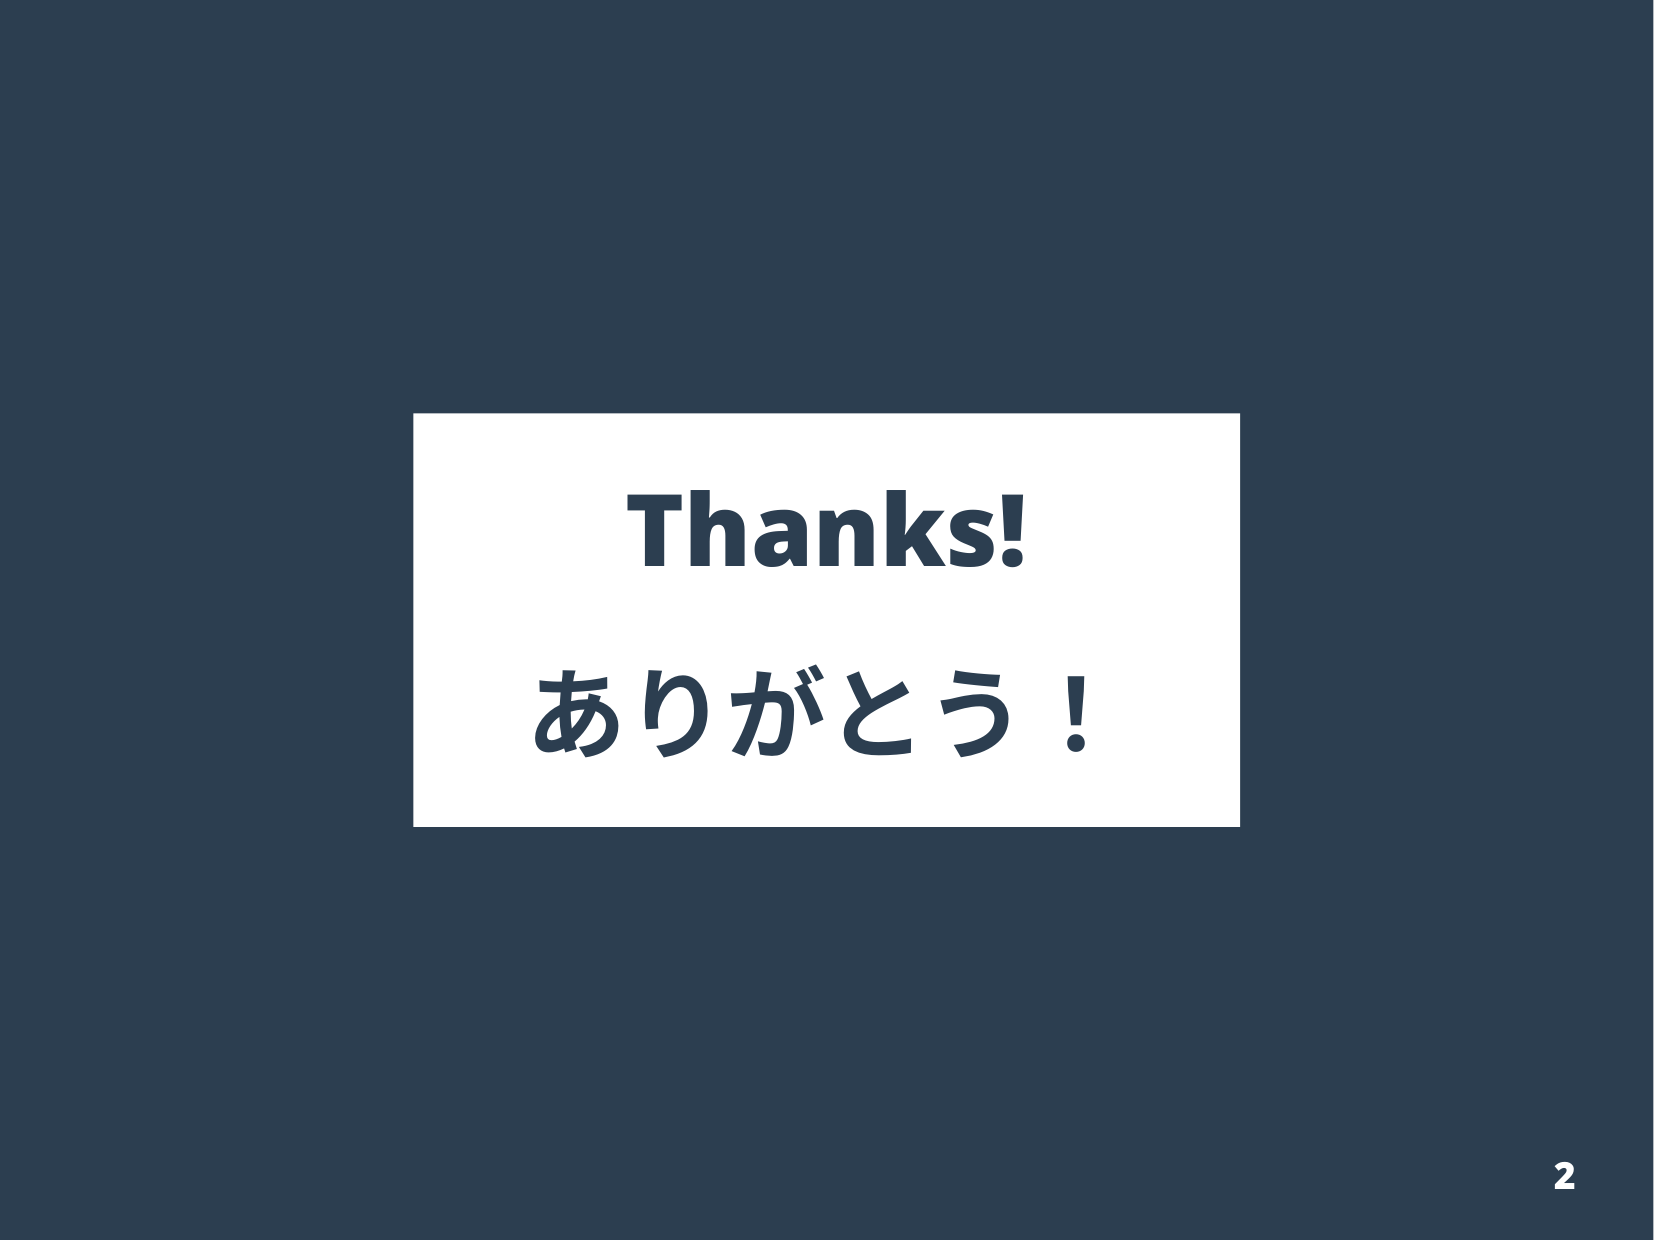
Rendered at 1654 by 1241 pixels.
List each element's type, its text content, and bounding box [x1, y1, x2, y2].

title Thanks! ありがとう！ [419, 425, 1235, 815]
